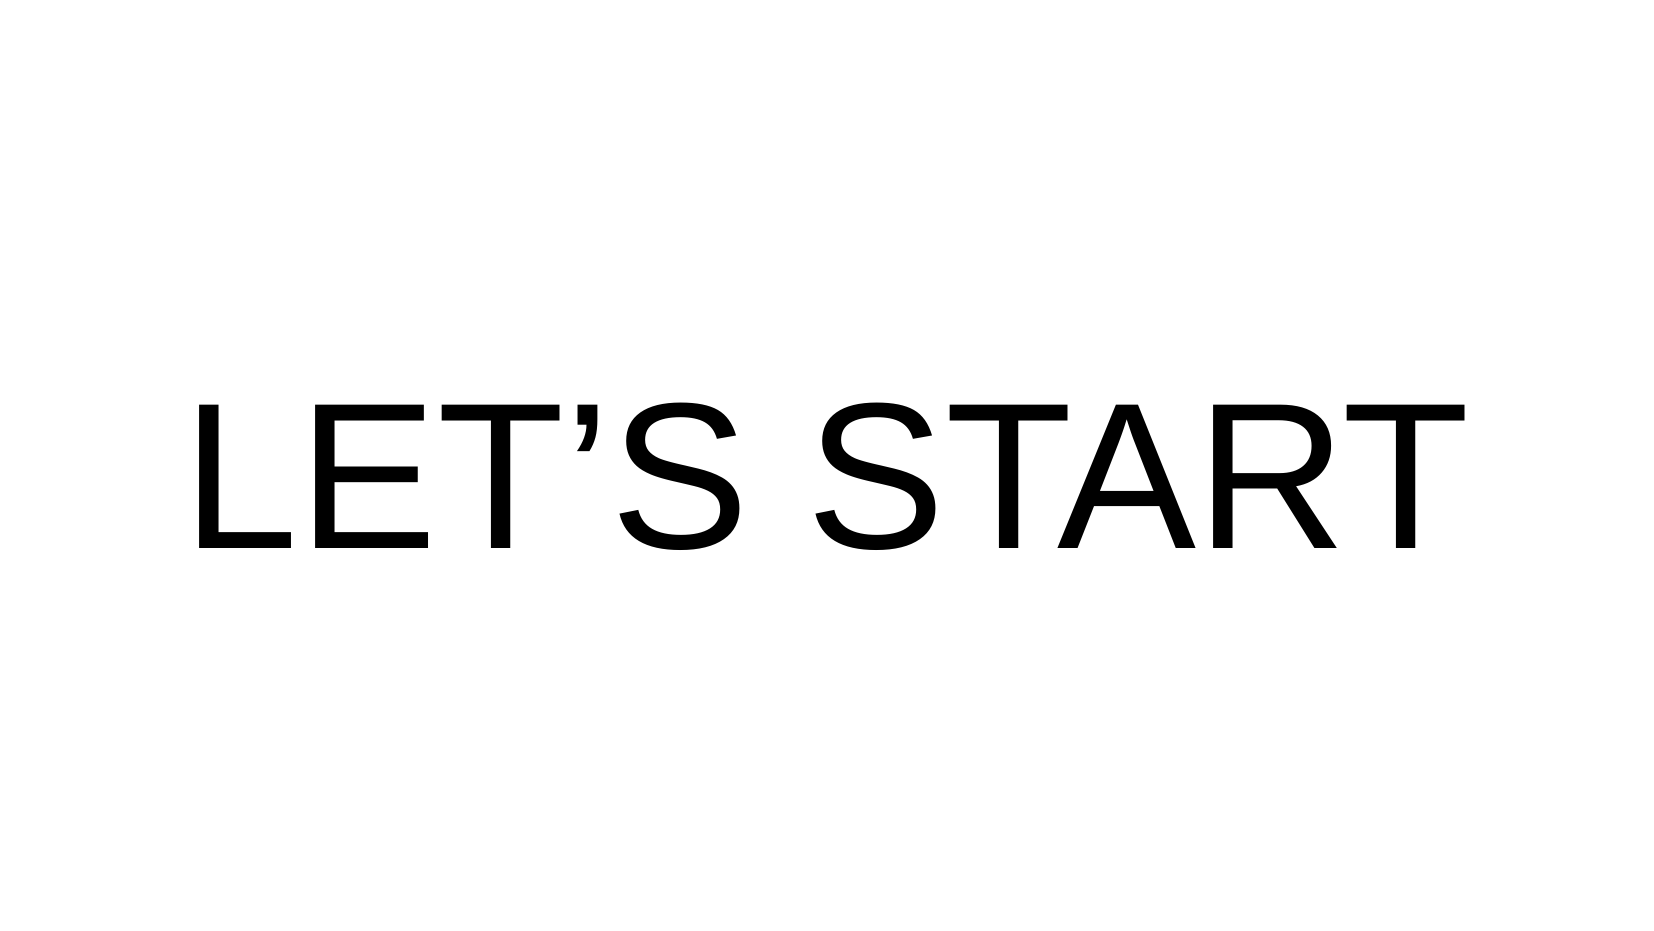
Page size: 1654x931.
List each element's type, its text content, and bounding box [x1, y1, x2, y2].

title LET’S START [0, 23, 1654, 931]
